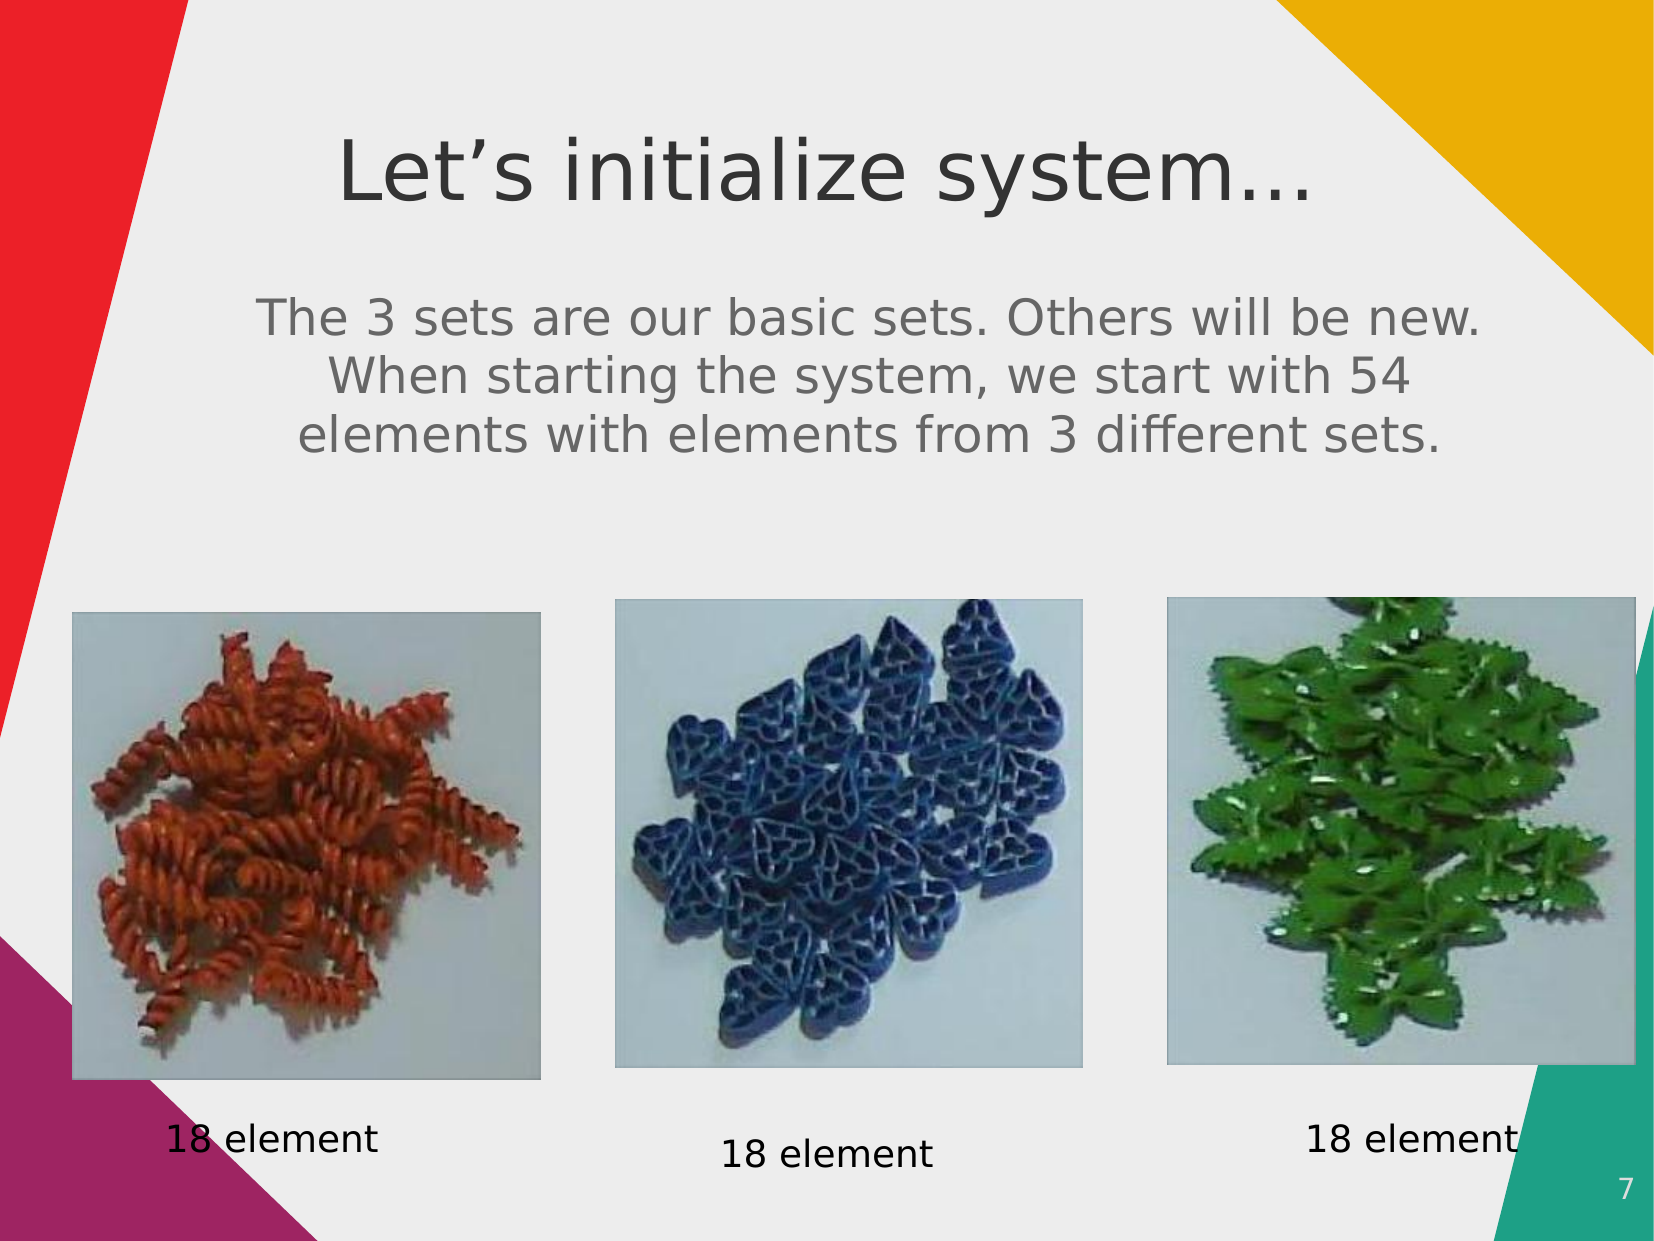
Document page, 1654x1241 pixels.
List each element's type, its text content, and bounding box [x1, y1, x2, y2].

picture [615, 599, 1083, 1068]
subtitle The 3 sets are our basic sets. Others will be new. When starting the system, we start with 54 elements with elements from 3 different sets. [240, 227, 1501, 526]
text_box 18 element [150, 1110, 451, 1169]
picture [72, 612, 541, 1081]
text_box 18 element [1290, 1110, 1546, 1169]
text_box 18 element [705, 1125, 1006, 1184]
title Let’s initialize system... [114, 73, 1539, 271]
picture [1167, 597, 1636, 1066]
